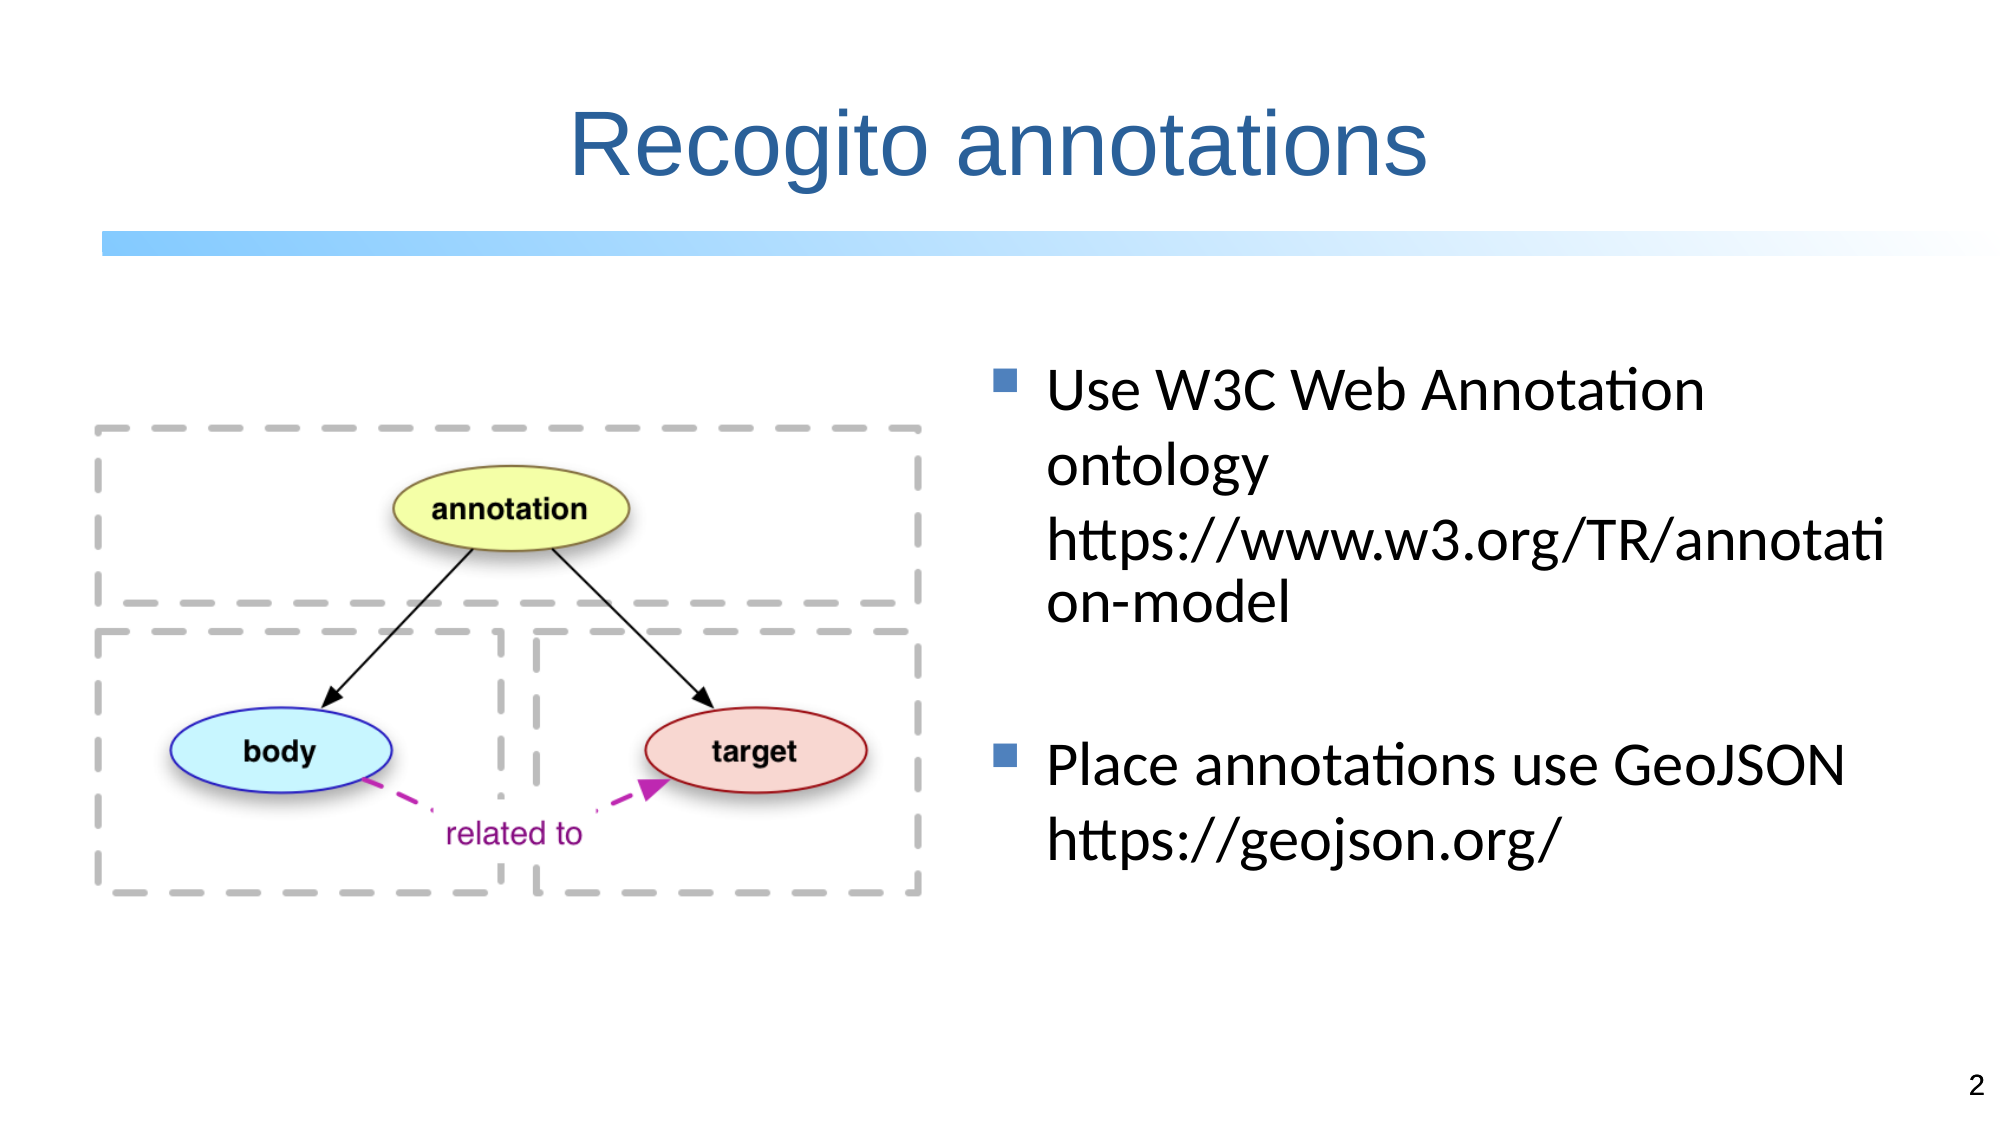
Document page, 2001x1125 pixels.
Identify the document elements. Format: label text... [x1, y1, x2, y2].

title Recogito annotations [99, 45, 1900, 233]
list Use W3C Web Annotation ontology https://www.w3.org/TR/annotation-model Place annotations use GeoJSON https://geojson.org/ [975, 340, 1906, 1084]
picture [90, 420, 924, 901]
